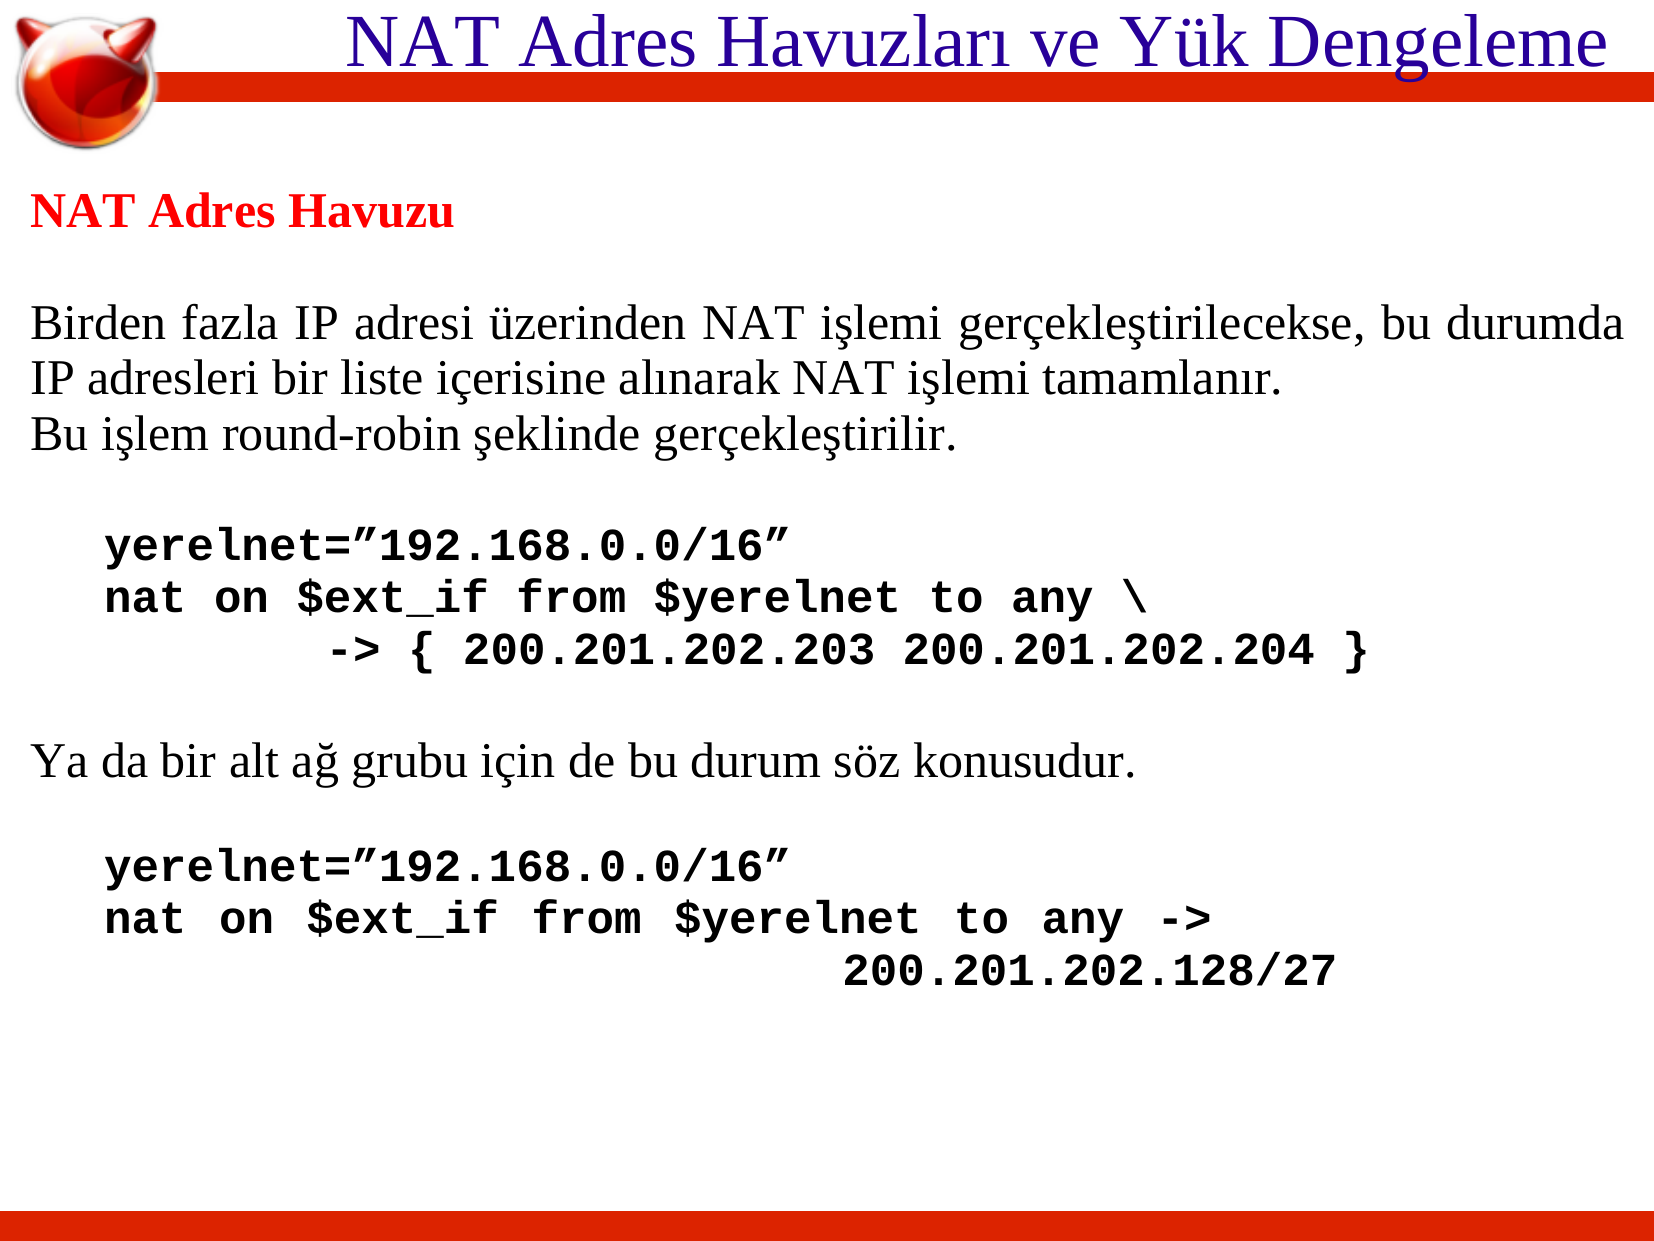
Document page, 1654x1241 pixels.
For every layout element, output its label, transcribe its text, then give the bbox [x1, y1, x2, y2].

text_box [165, 72, 1654, 102]
text_box NAT Adres Havuzları ve Yük Dengeleme [309, 0, 1648, 84]
picture [10, 12, 165, 154]
text_box [0, 1211, 1654, 1241]
text_box NAT Adres Havuzu Birden fazla IP adresi üzerinden NAT işlemi gerçekleştirilecekse, bu durumda IP adresleri bir liste içerisine alınarak NAT işlemi tamamlanır. Bu işlem round-robin şeklinde gerçekleştirilir. yerelnet=”192.168.0.0/16” nat on $ext_if from $yerelnet to any \ -> { 200.201.202.203 200.201.202.204 } Ya da bir alt ağ grubu için de bu durum söz konusudur. yerelnet=”192.168.0.0/16” nat on $ext_if from $yerelnet to any -> 200.201.202.128/27 [30, 183, 1627, 1122]
